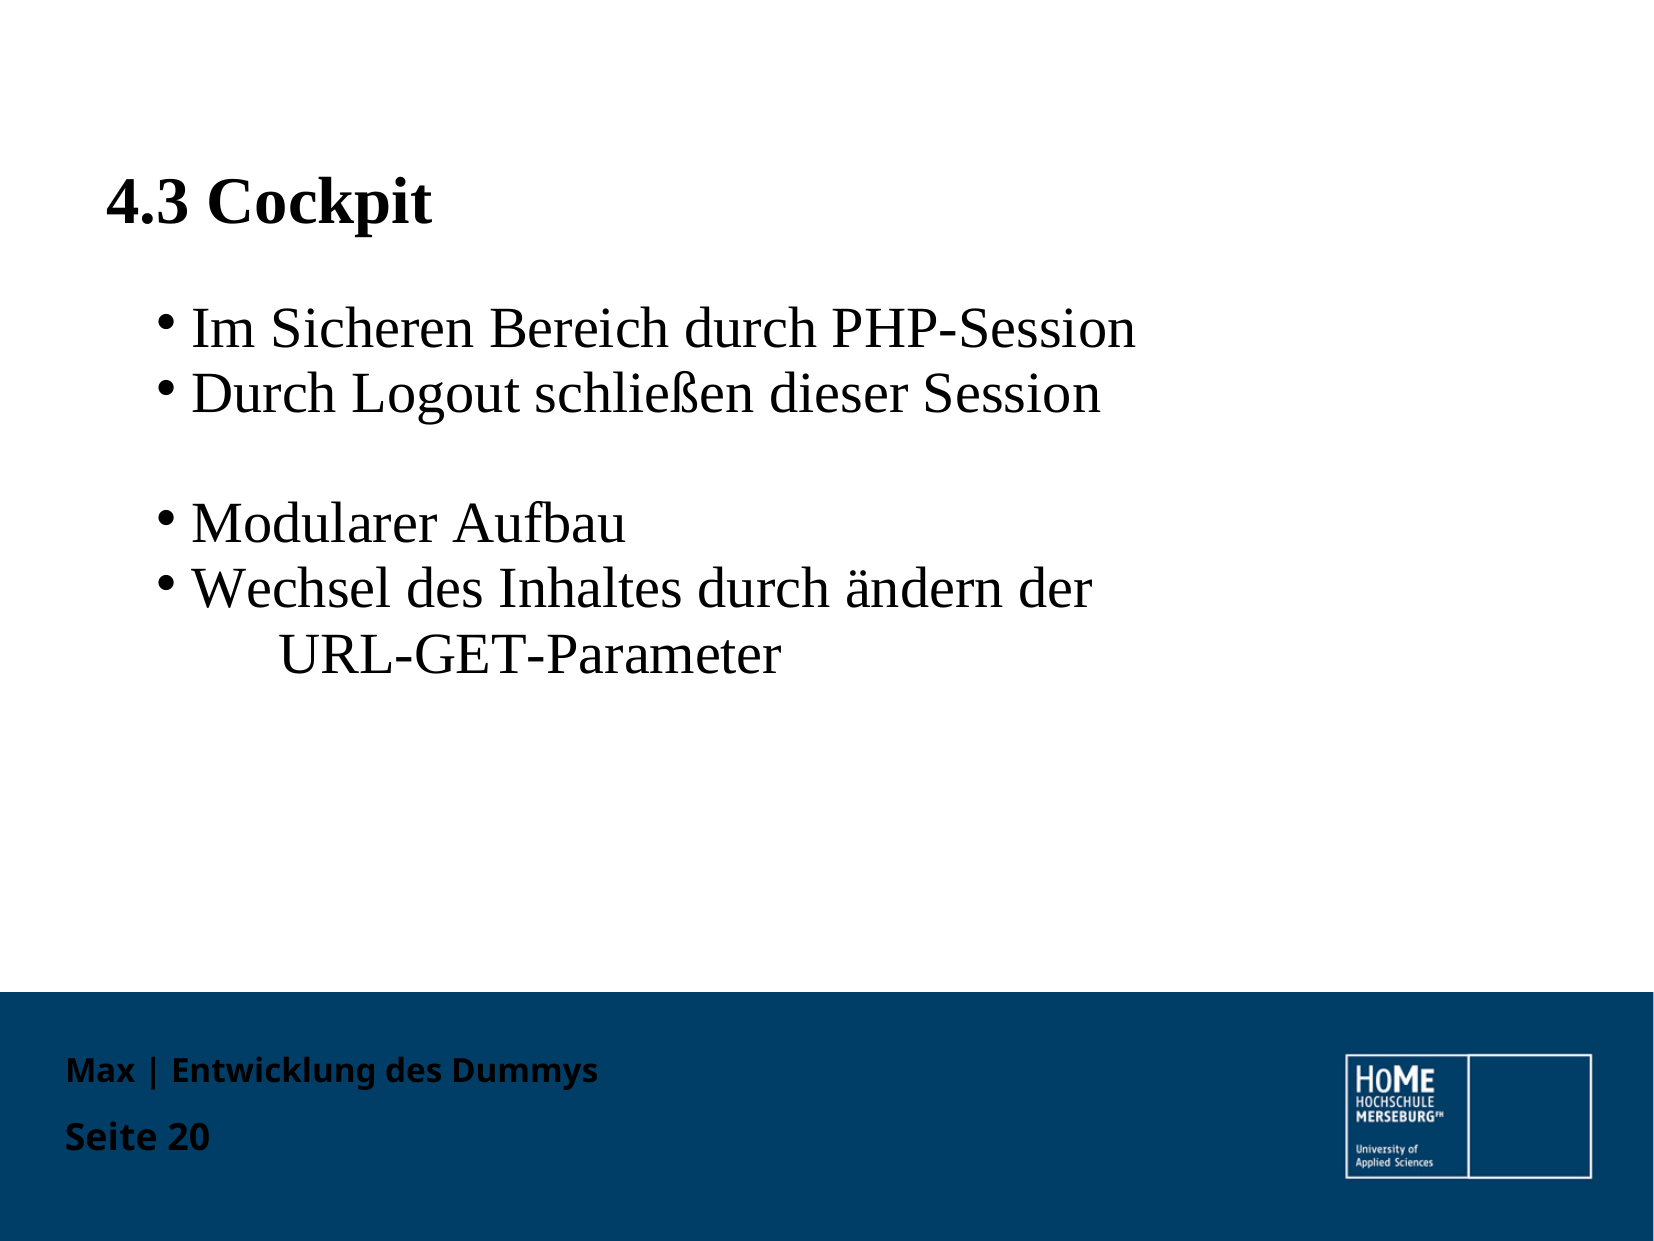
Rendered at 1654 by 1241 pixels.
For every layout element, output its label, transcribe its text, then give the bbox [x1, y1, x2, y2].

picture [0, 992, 1654, 1241]
text_box Im Sicheren Bereich durch PHP-Session Durch Logout schließen dieser Session Modularer Aufbau Wechsel des Inhaltes durch ändern der URL-GET-Parameter [141, 283, 1408, 744]
title 4.3 Cockpit [106, 94, 1595, 302]
